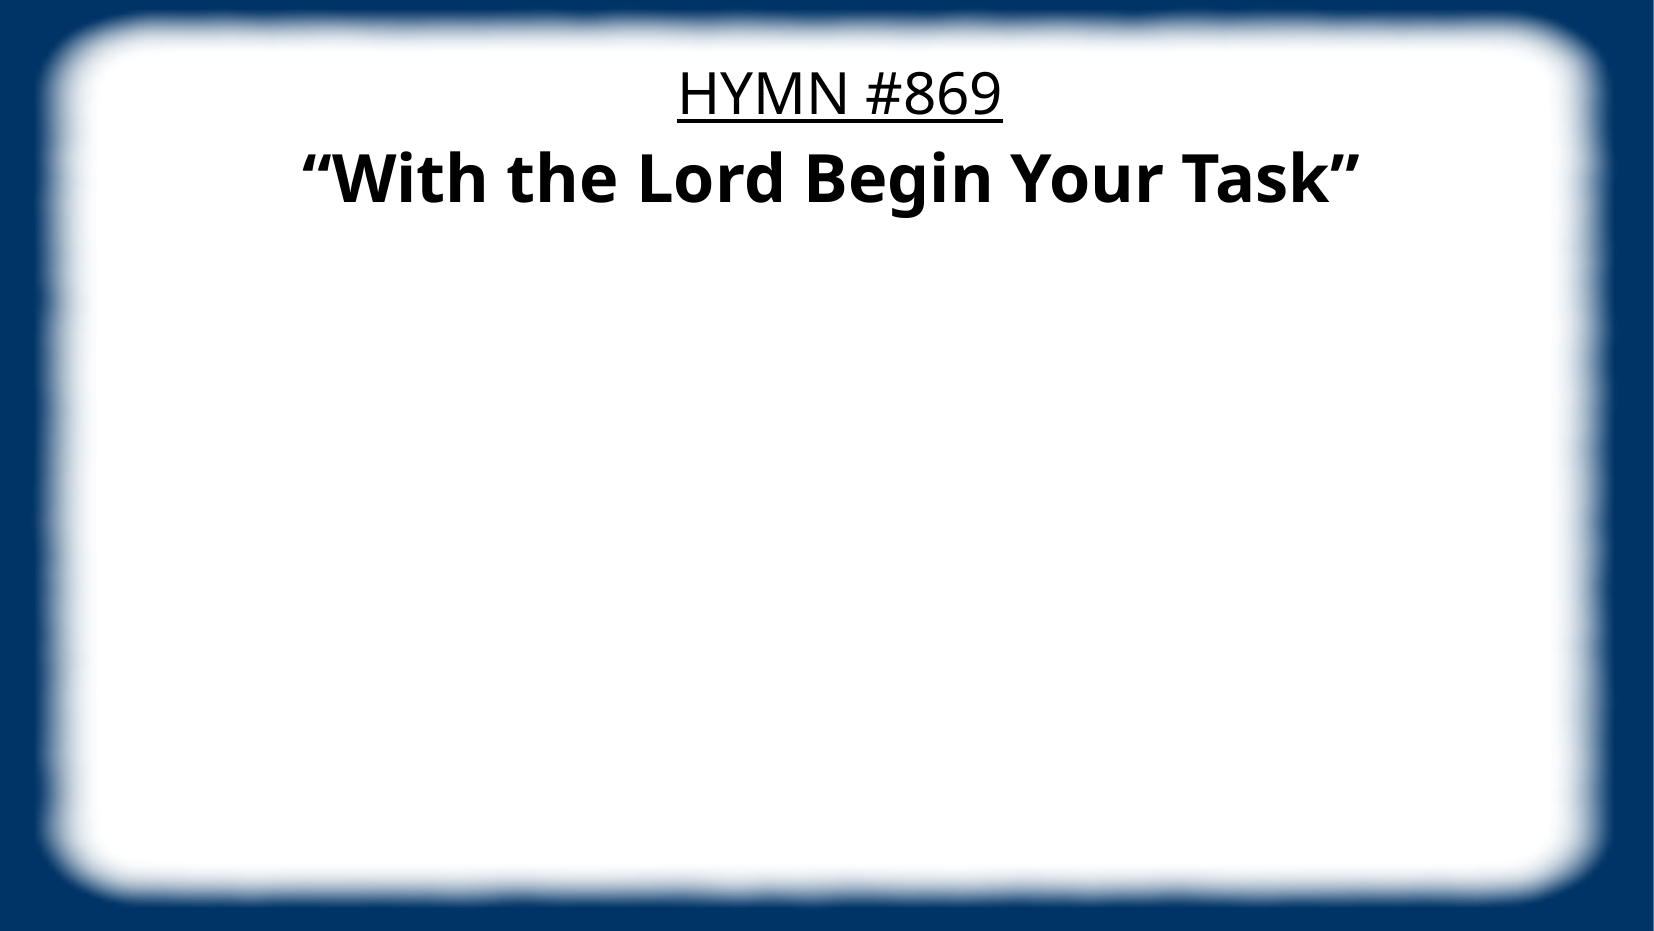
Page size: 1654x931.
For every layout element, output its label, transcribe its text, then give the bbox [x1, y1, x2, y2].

text_box HYMN #869 “With the Lord Begin Your Task” [150, 45, 1531, 226]
picture [0, 0, 1654, 931]
